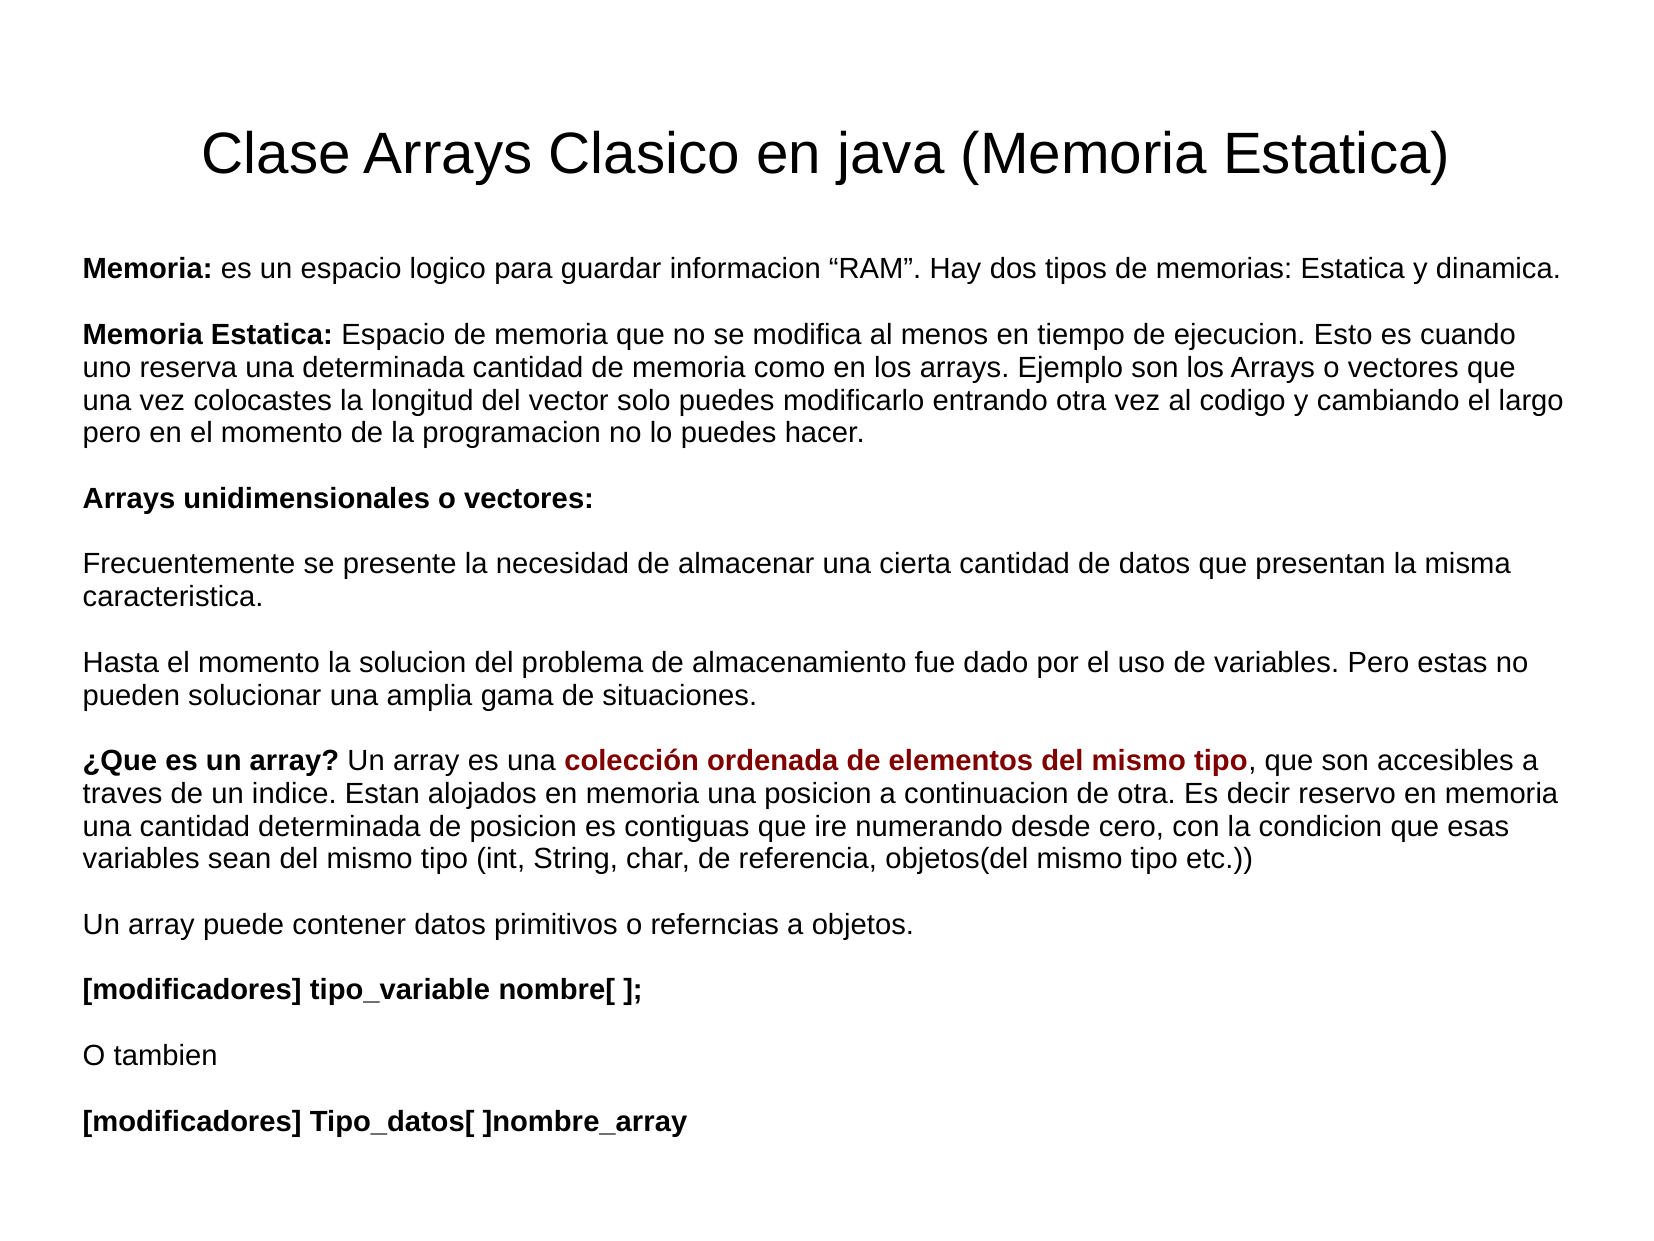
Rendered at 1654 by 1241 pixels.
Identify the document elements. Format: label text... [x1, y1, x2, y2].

title Clase Arrays Clasico en java (Memoria Estatica) [82, 49, 1571, 183]
subtitle Memoria: es un espacio logico para guardar informacion “RAM”. Hay dos tipos de memorias: Estatica y dinamica. Memoria Estatica: Espacio de memoria que no se modifica al menos en tiempo de ejecucion. Esto es cuando uno reserva una determinada cantidad de memoria como en los arrays. Ejemplo son los Arrays o vectores que una vez colocastes la longitud del vector solo puedes modificarlo entrando otra vez al codigo y cambiando el largo pero en el momento de la programacion no lo puedes hacer. Arrays unidimensionales o vectores: Frecuentemente se presente la necesidad de almacenar una cierta cantidad de datos que presentan la misma caracteristica. Hasta el momento la solucion del problema de almacenamiento fue dado por el uso de variables. Pero estas no pueden solucionar una amplia gama de situaciones. ¿Que es un array? Un array es una colección ordenada de elementos del mismo tipo, que son accesibles a traves de un indice. Estan alojados en memoria una posicion a continuacion de otra. Es decir reservo en memoria una cantidad determinada de posicion es contiguas que ire numerando desde cero, con la condicion que esas variables sean del mismo tipo (int, String, char, de referencia, objetos(del mismo tipo etc.)) Un array puede contener datos primitivos o referncias a objetos. [modificadores] tipo_variable nombre[ ]; O tambien [modificadores] Tipo_datos[ ]nombre_array [82, 183, 1571, 1217]
